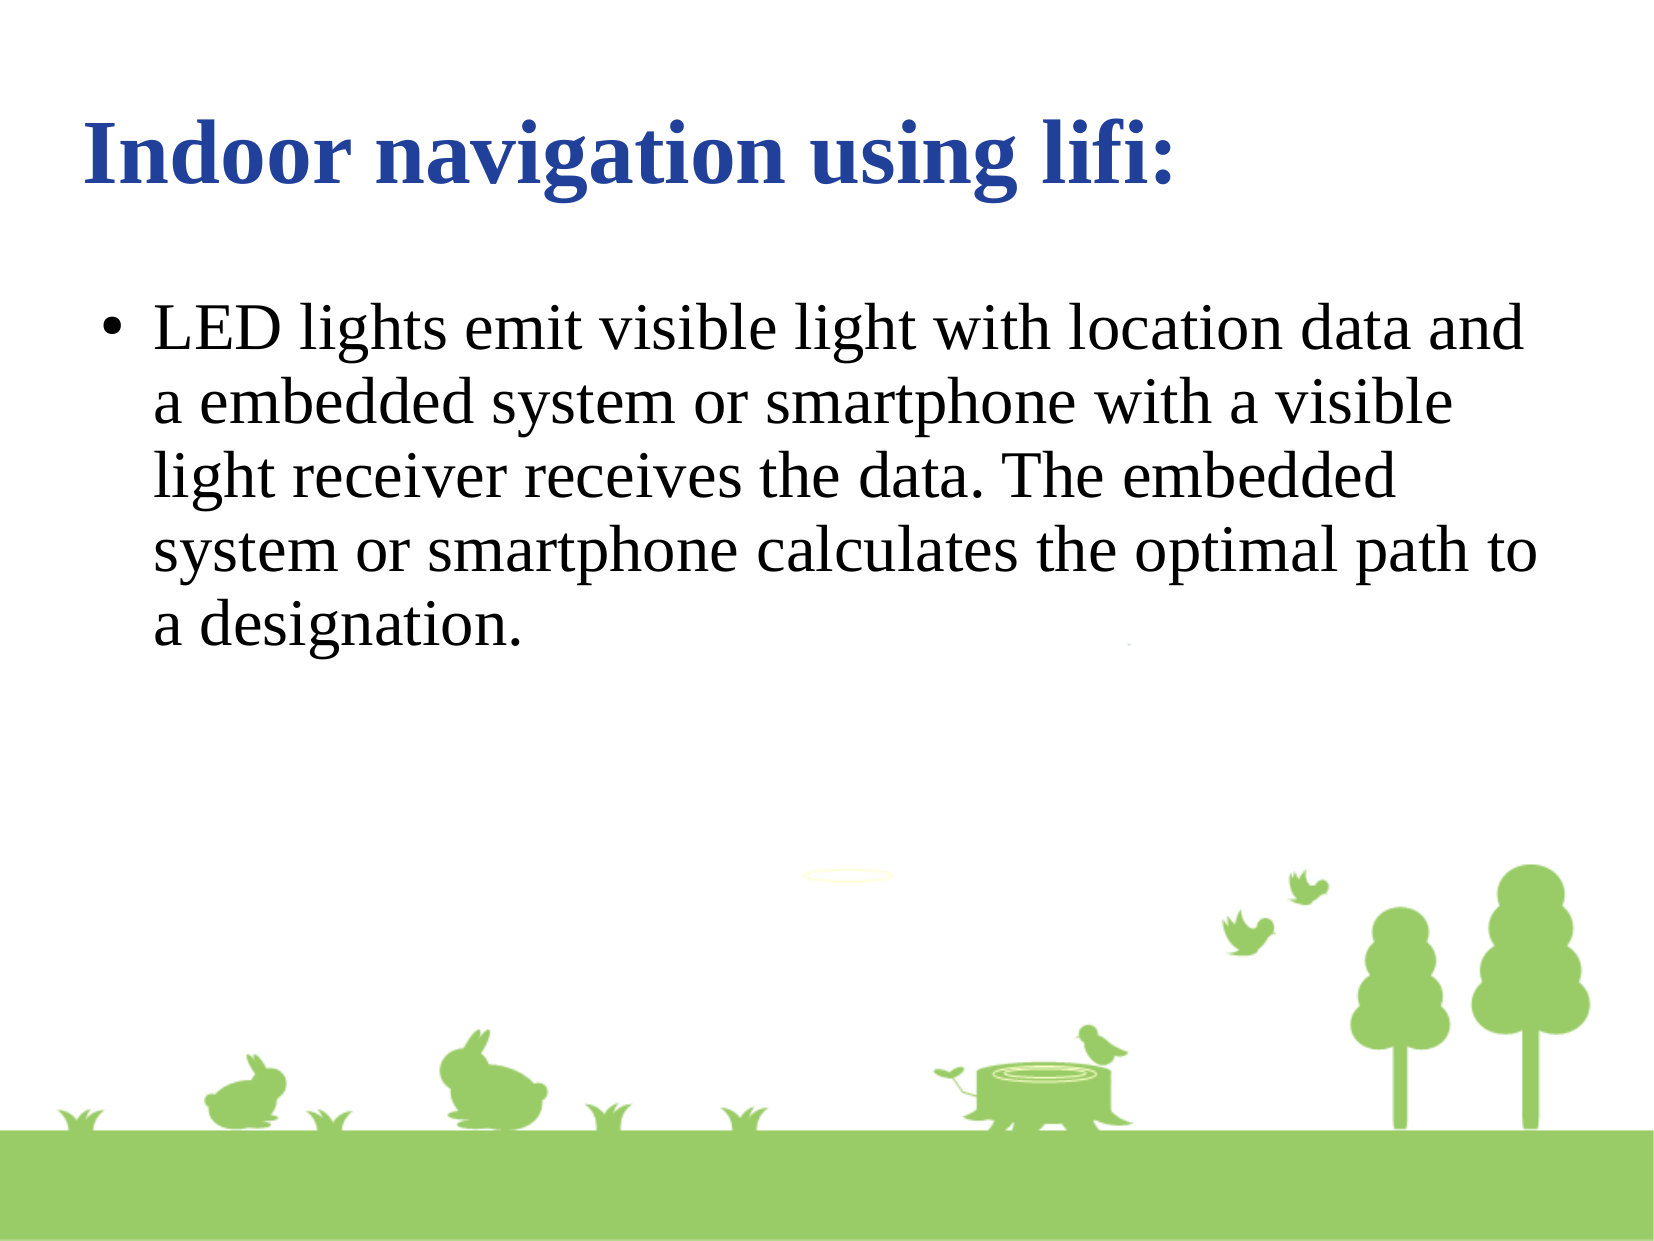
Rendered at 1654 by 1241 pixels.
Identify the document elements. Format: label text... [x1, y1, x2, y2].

picture [0, 0, 1654, 1241]
title Indoor navigation using lifi: [82, 49, 1571, 257]
list LED lights emit visible light with location data and a embedded system or smartphone with a visible light receiver receives the data. The embedded system or smartphone calculates the optimal path to a designation. [82, 290, 1571, 1010]
